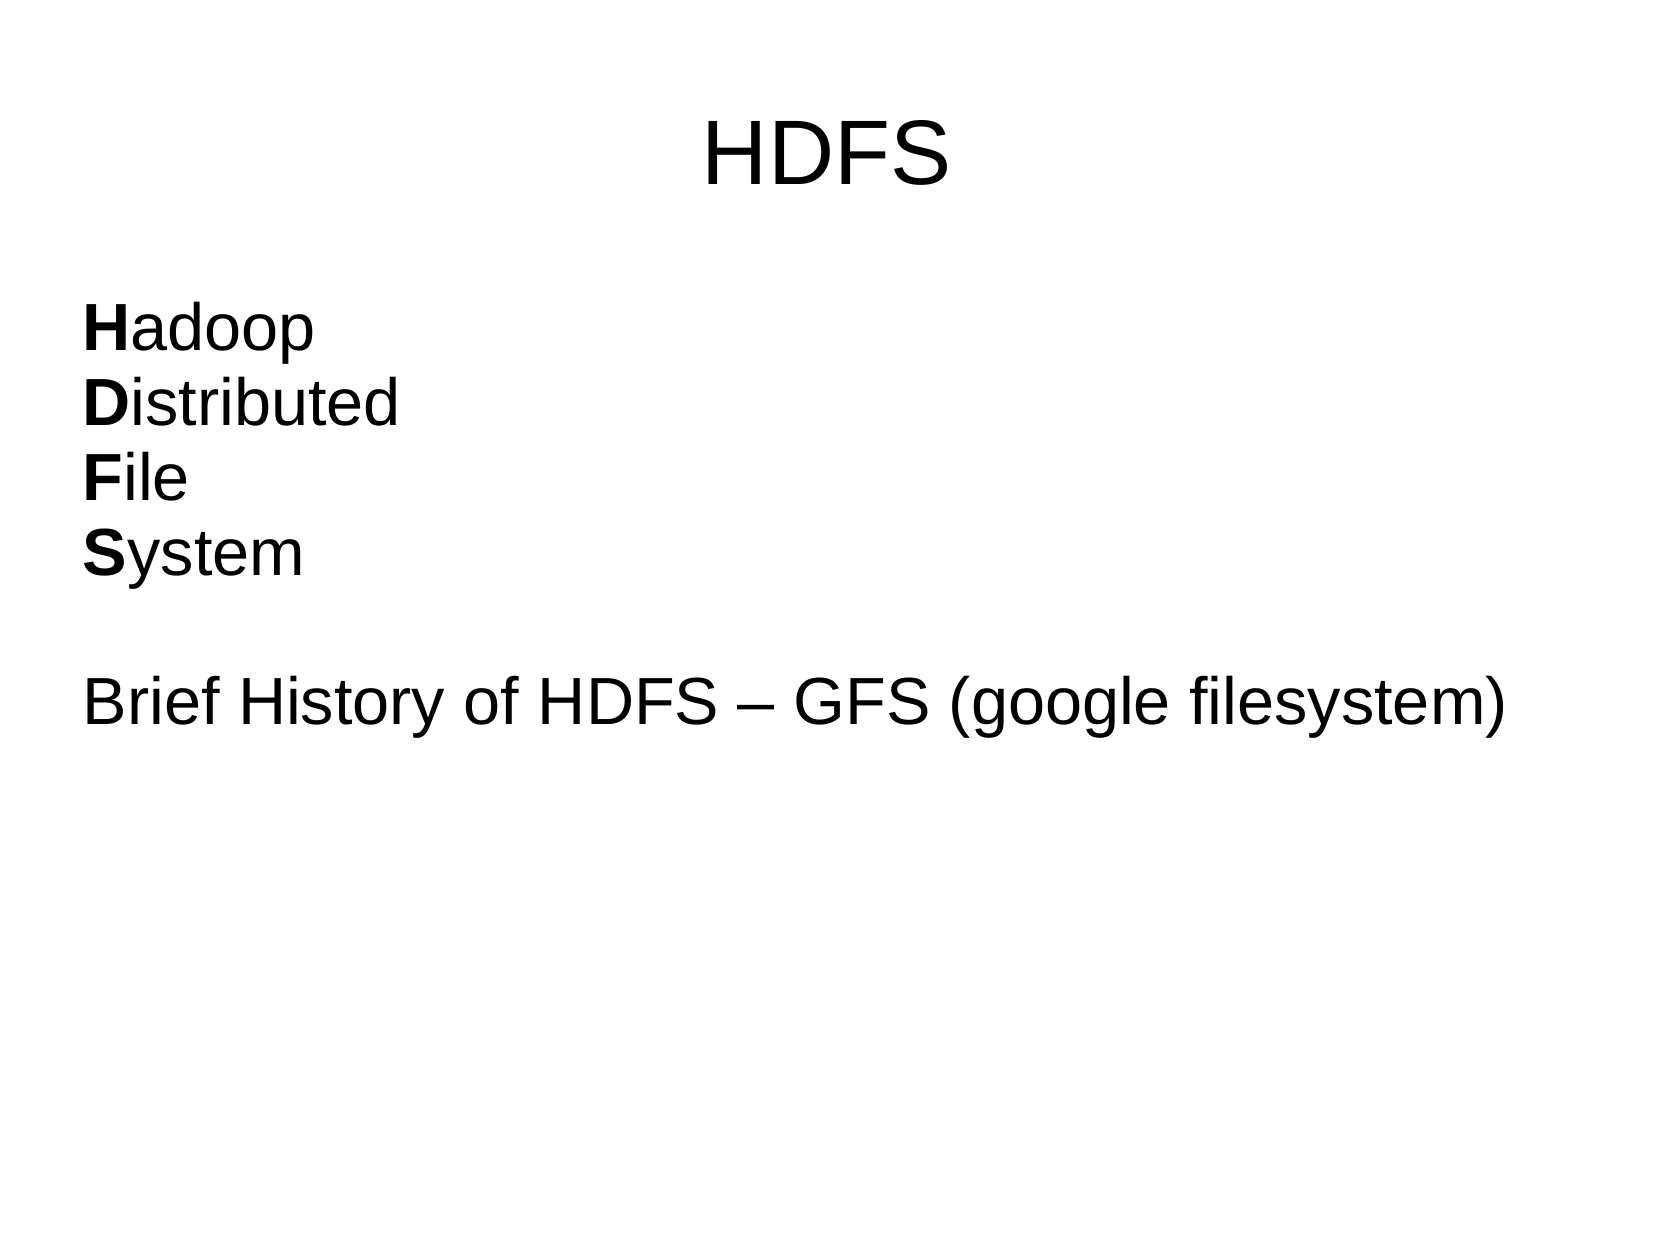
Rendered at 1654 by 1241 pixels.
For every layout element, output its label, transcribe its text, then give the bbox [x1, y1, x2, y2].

title HDFS [82, 49, 1571, 257]
subtitle Hadoop Distributed File System Brief History of HDFS – GFS (google filesystem) [82, 290, 1571, 1010]
